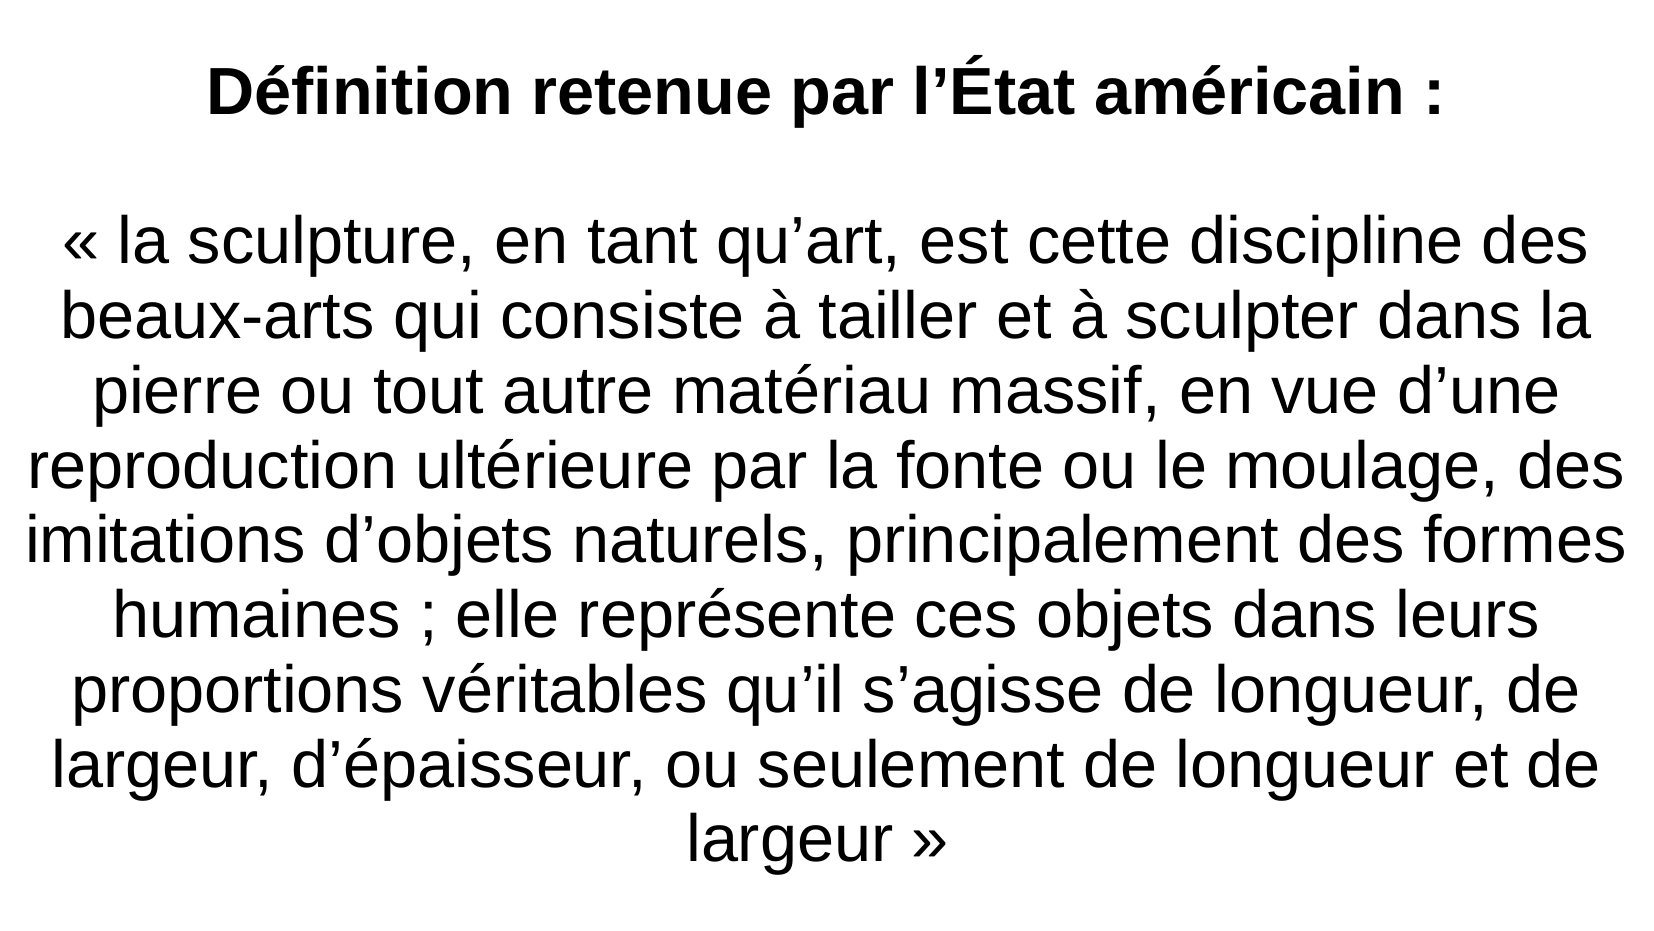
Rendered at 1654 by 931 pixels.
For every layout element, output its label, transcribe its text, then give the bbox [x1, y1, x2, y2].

text_box Définition retenue par l’État américain : « la sculpture, en tant qu’art, est cette discipline des beaux-arts qui consiste à tailler et à sculpter dans la pierre ou tout autre matériau massif, en vue d’une reproduction ultérieure par la fonte ou le moulage, des imitations d’objets naturels, principalement des formes humaines ; elle représente ces objets dans leurs proportions véritables qu’il s’agisse de longueur, de largeur, d’épaisseur, ou seulement de longueur et de largeur » [0, 0, 1654, 931]
